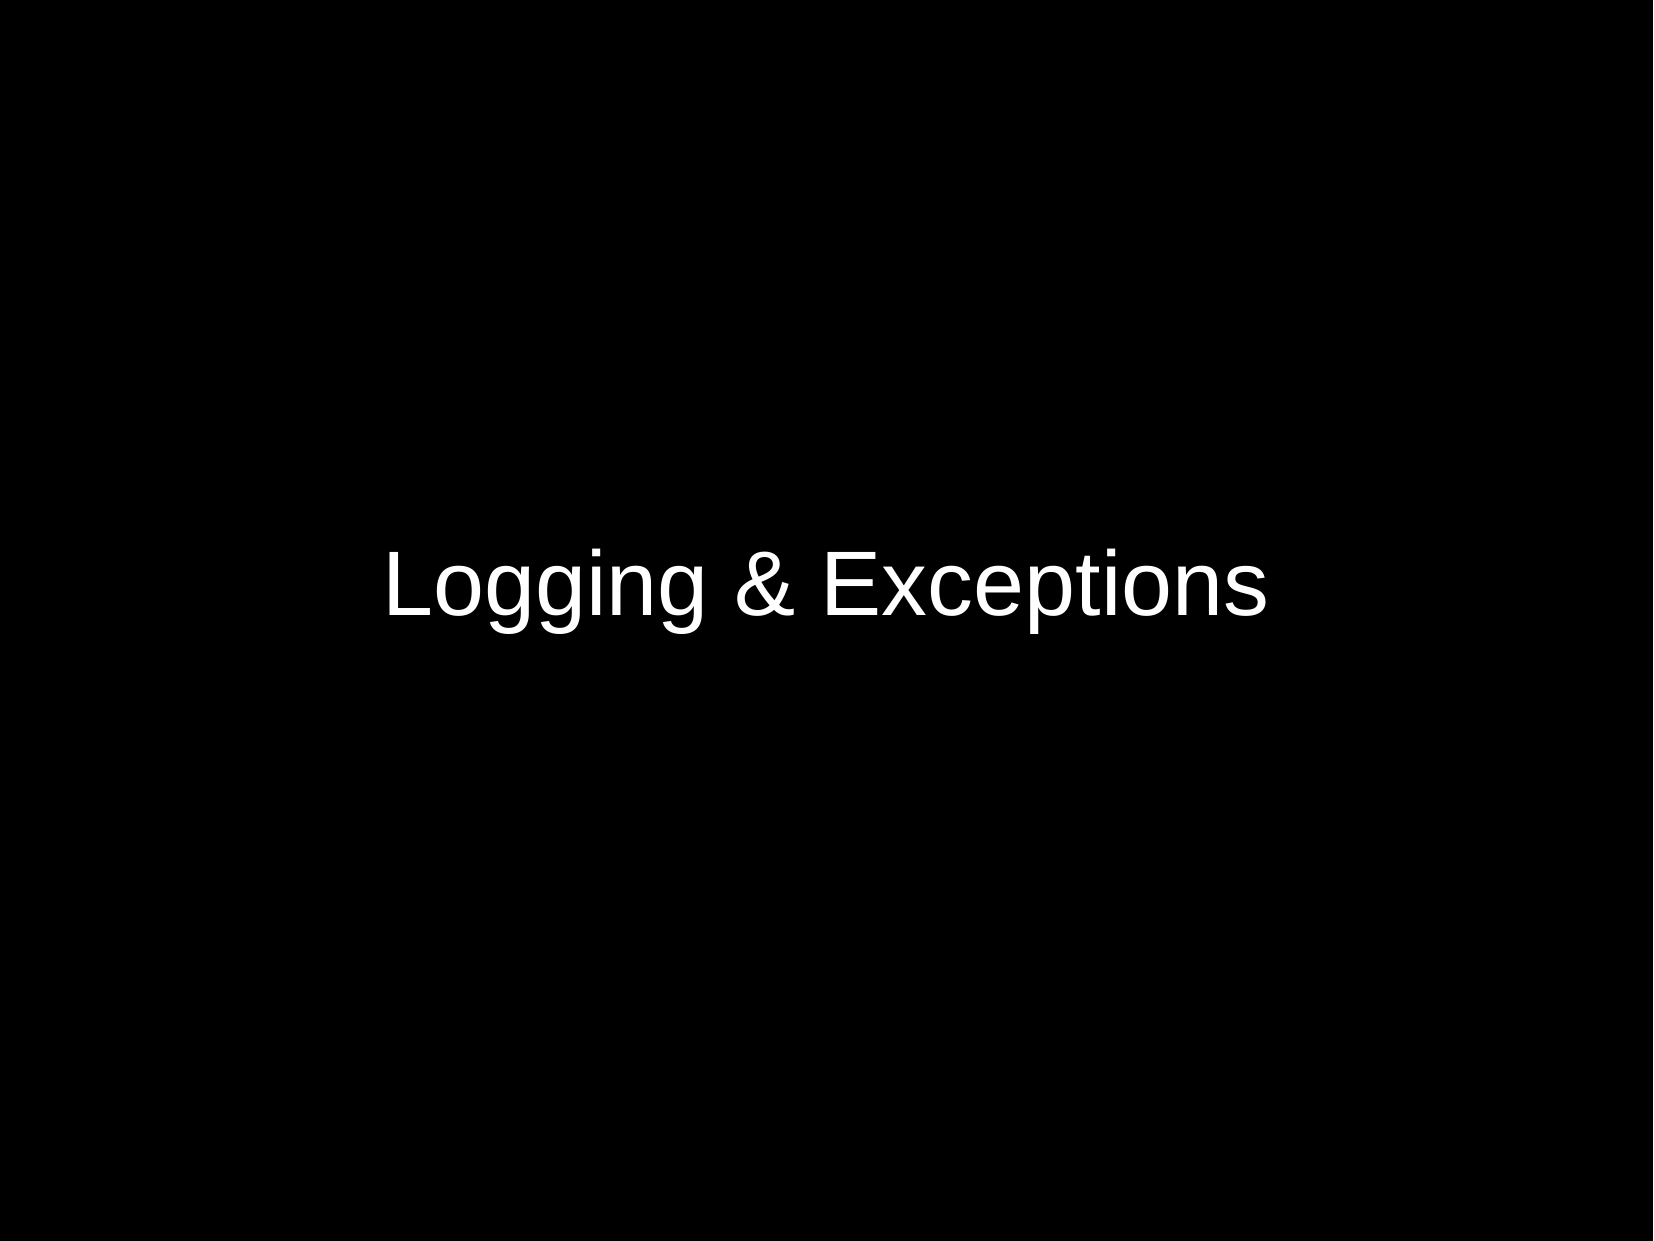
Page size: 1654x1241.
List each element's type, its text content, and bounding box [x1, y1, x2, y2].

title Logging & Exceptions [82, 480, 1571, 688]
